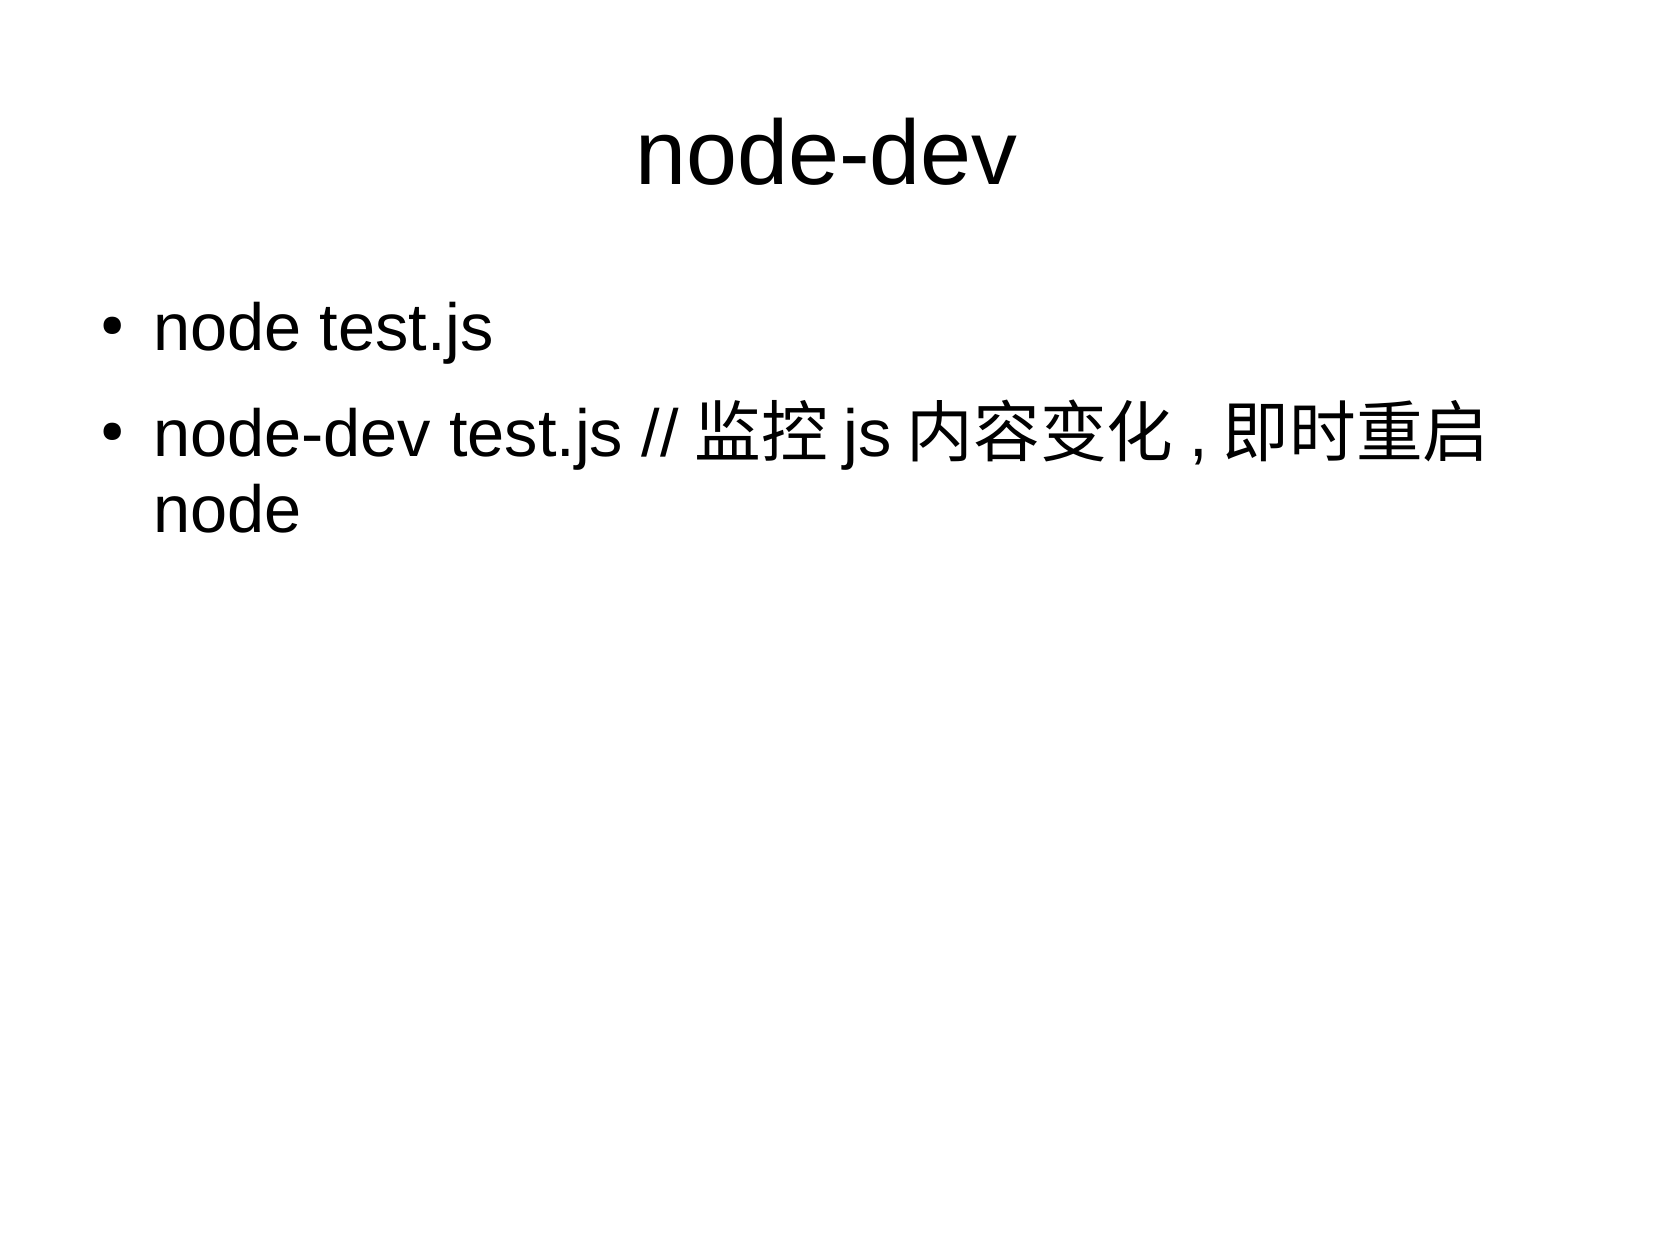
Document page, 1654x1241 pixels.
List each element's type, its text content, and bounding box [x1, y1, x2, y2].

list node test.js node-dev test.js //监控js内容变化,即时重启node [82, 290, 1538, 1010]
title node-dev [82, 49, 1571, 257]
